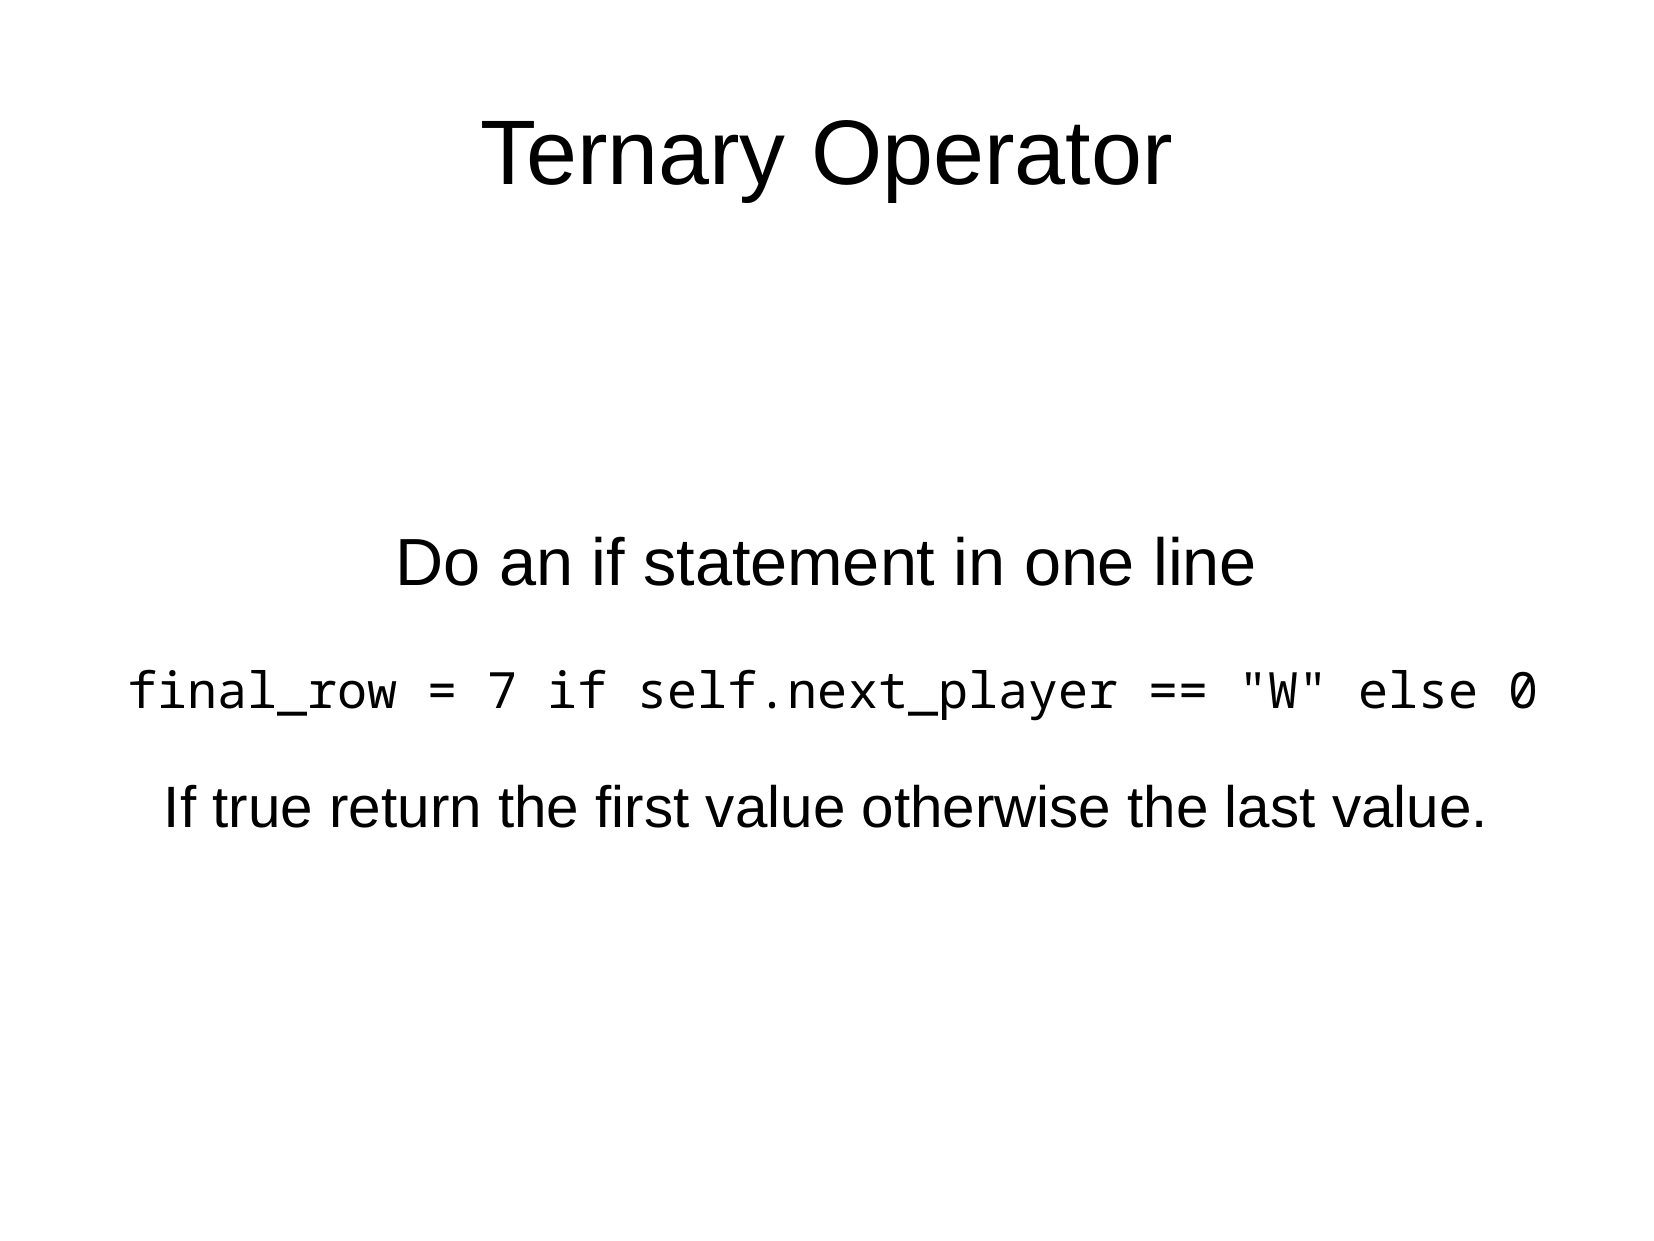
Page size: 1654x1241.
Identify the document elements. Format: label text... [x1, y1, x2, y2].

title Ternary Operator [82, 49, 1571, 257]
subtitle Do an if statement in one line final_row = 7 if self.next_player == "W" else 0 If true return the first value otherwise the last value. [82, 322, 1571, 1042]
